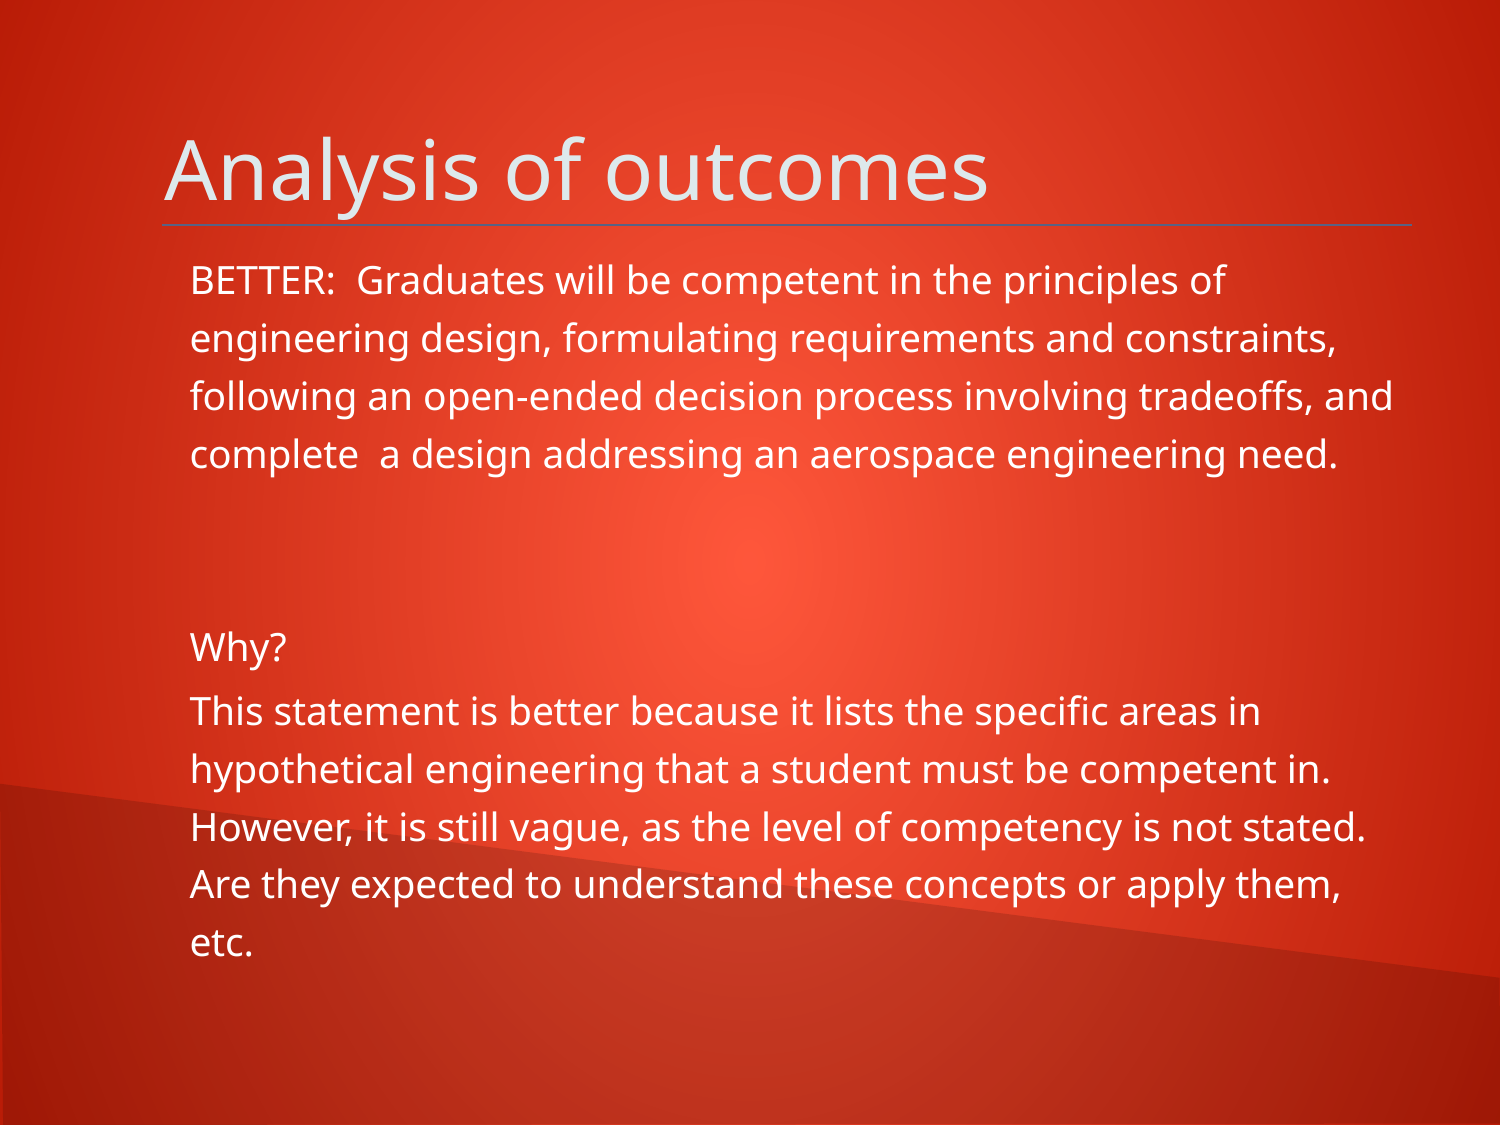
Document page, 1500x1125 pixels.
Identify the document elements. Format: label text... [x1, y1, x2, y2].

title Analysis of outcomes [150, 45, 1425, 233]
list BETTER: Graduates will be competent in the principles of engineering design, formulating requirements and constraints, following an open-ended decision process involving tradeoffs, and complete a design addressing an aerospace engineering need. Why? This statement is better because it lists the specific areas in hypothetical engineering that a student must be competent in. However, it is still vague, as the level of competency is not stated. Are they expected to understand these concepts or apply them, etc. [150, 237, 1425, 988]
